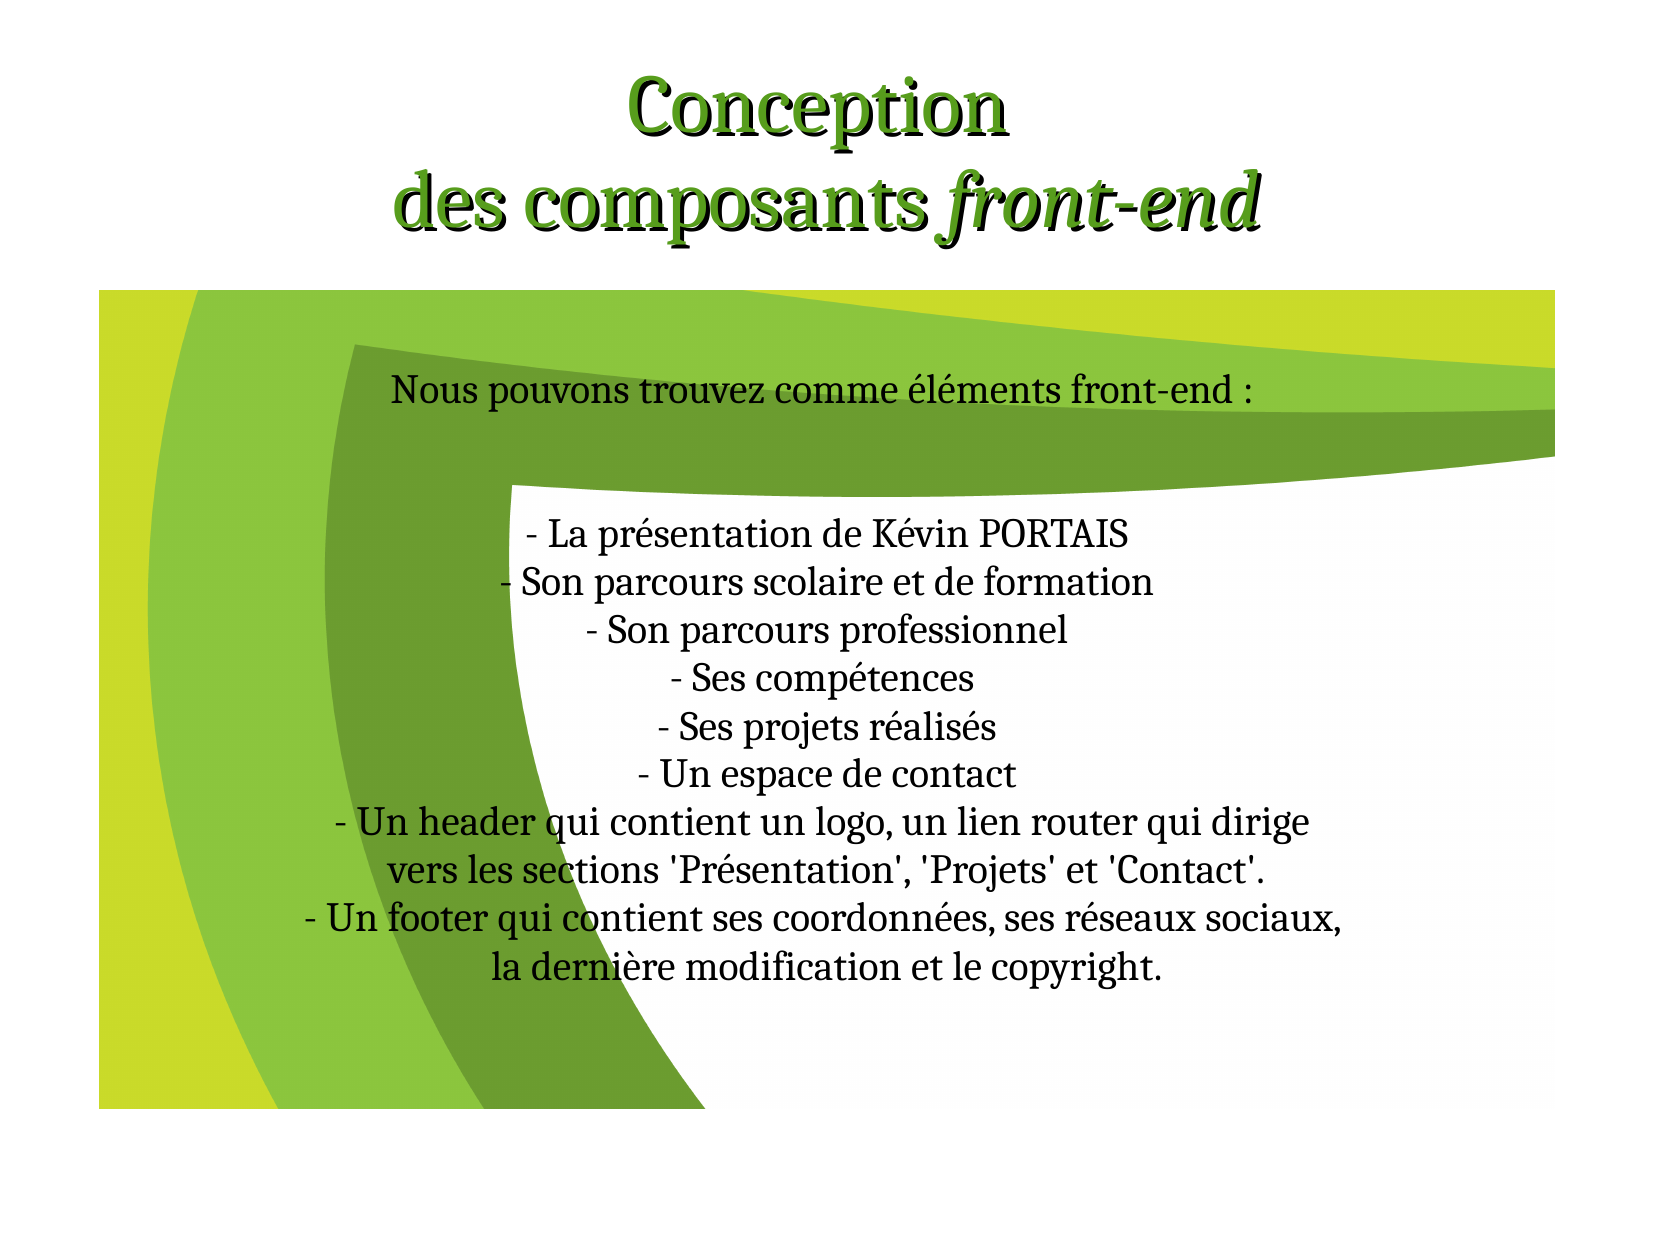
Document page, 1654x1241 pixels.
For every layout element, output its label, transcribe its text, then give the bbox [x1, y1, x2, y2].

title Conception des composants front-end [82, 49, 1571, 257]
picture [99, 290, 1555, 1109]
